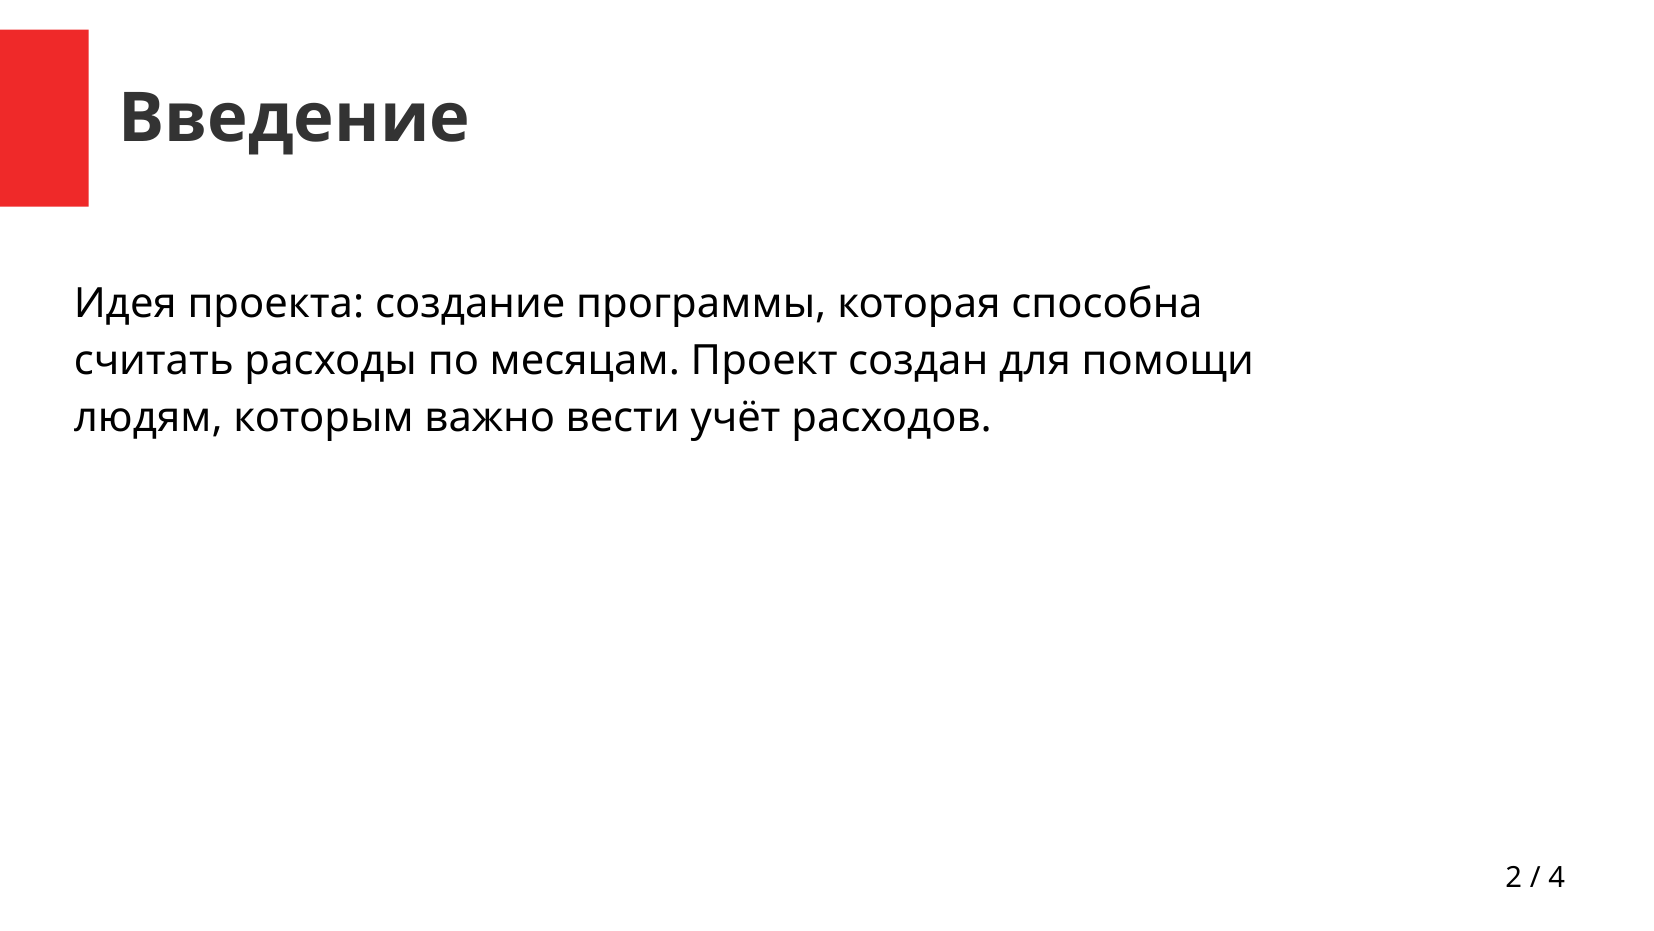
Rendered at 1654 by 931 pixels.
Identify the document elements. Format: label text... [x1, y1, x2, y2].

title Введение [118, 37, 1571, 193]
text_box Идея проекта: создание программы, которая способна считать расходы по месяцам. Проект создан для помощи людям, которым важно вести учёт расходов. [59, 265, 1329, 513]
